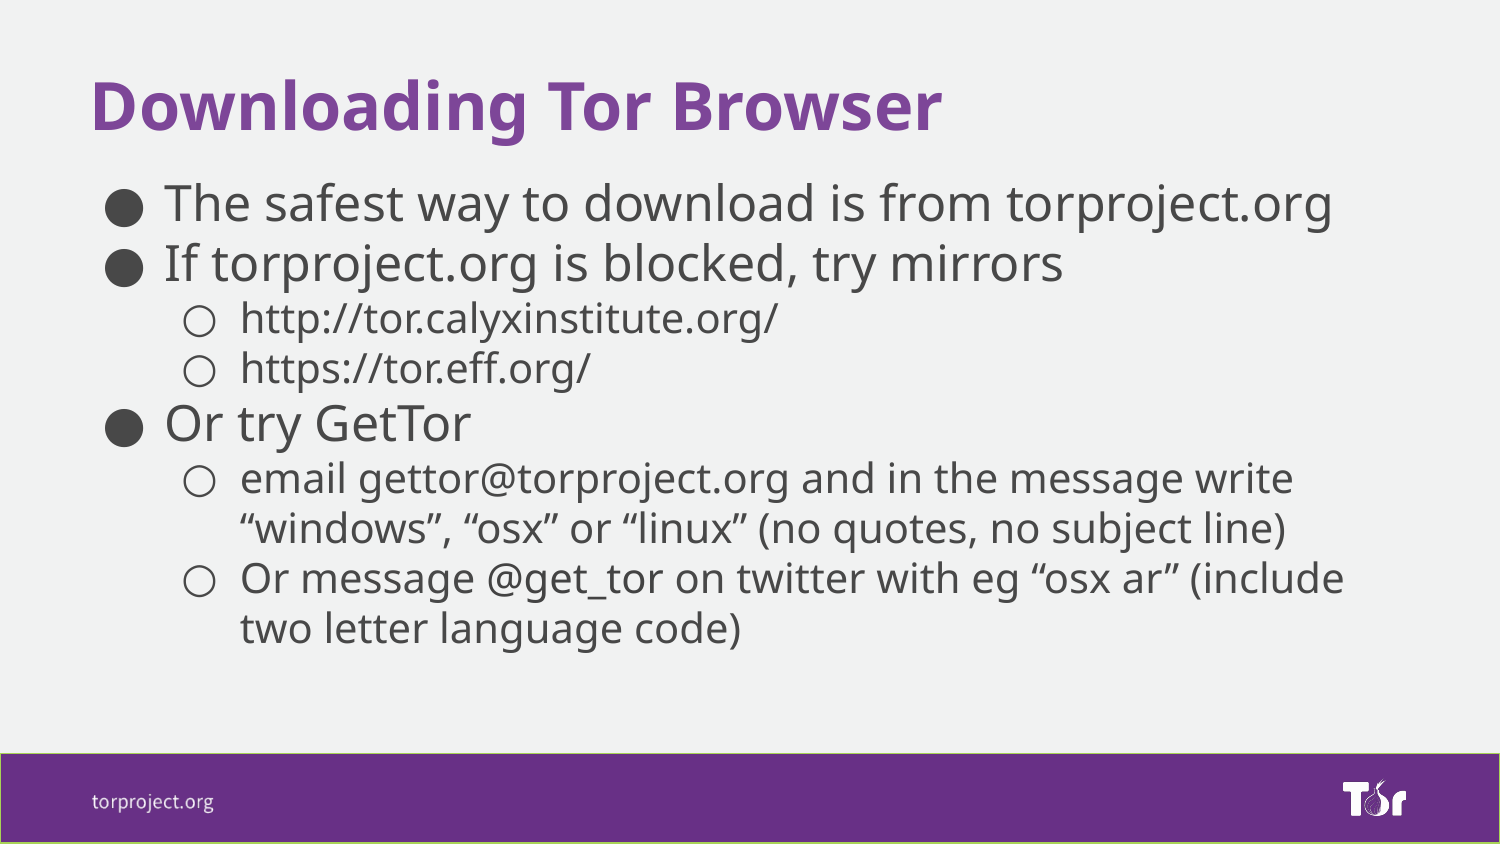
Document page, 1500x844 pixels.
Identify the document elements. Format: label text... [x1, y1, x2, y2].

picture [1343, 778, 1406, 816]
picture [75, 780, 604, 821]
text_box The safest way to download is from torproject.org If torproject.org is blocked, try mirrors http://tor.calyxinstitute.org/ https://tor.eff.org/ Or try GetTor email gettor@torproject.org and in the message write “windows”, “osx” or “linux” (no quotes, no subject line) Or message @get_tor on twitter with eg “osx ar” (include two letter language code) [75, 164, 1425, 721]
text_box Downloading Tor Browser [75, 33, 1425, 164]
